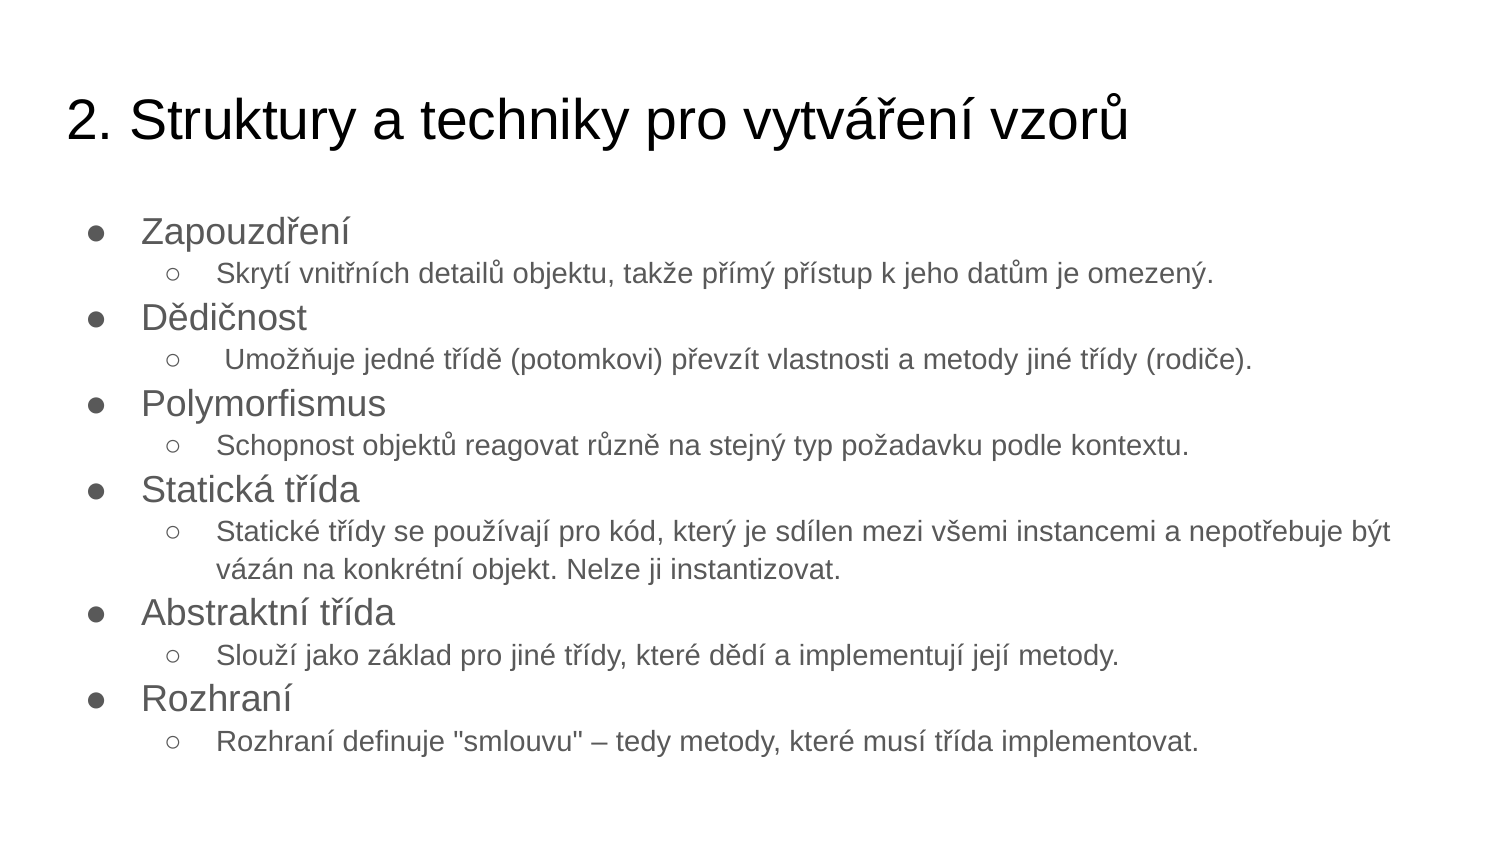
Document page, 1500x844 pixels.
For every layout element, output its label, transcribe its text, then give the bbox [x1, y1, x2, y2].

title 2. Struktury a techniky pro vytváření vzorů [51, 72, 1449, 167]
list Zapouzdření Skrytí vnitřních detailů objektu, takže přímý přístup k jeho datům je omezený. Dědičnost Umožňuje jedné třídě (potomkovi) převzít vlastnosti a metody jiné třídy (rodiče). Polymorfismus Schopnost objektů reagovat různě na stejný typ požadavku podle kontextu. Statická třída Statické třídy se používají pro kód, který je sdílen mezi všemi instancemi a nepotřebuje být vázán na konkrétní objekt. Nelze ji instantizovat. Abstraktní třída Slouží jako základ pro jiné třídy, které dědí a implementují její metody. Rozhraní Rozhraní definuje "smlouvu" – tedy metody, které musí třída implementovat. [51, 189, 1449, 844]
